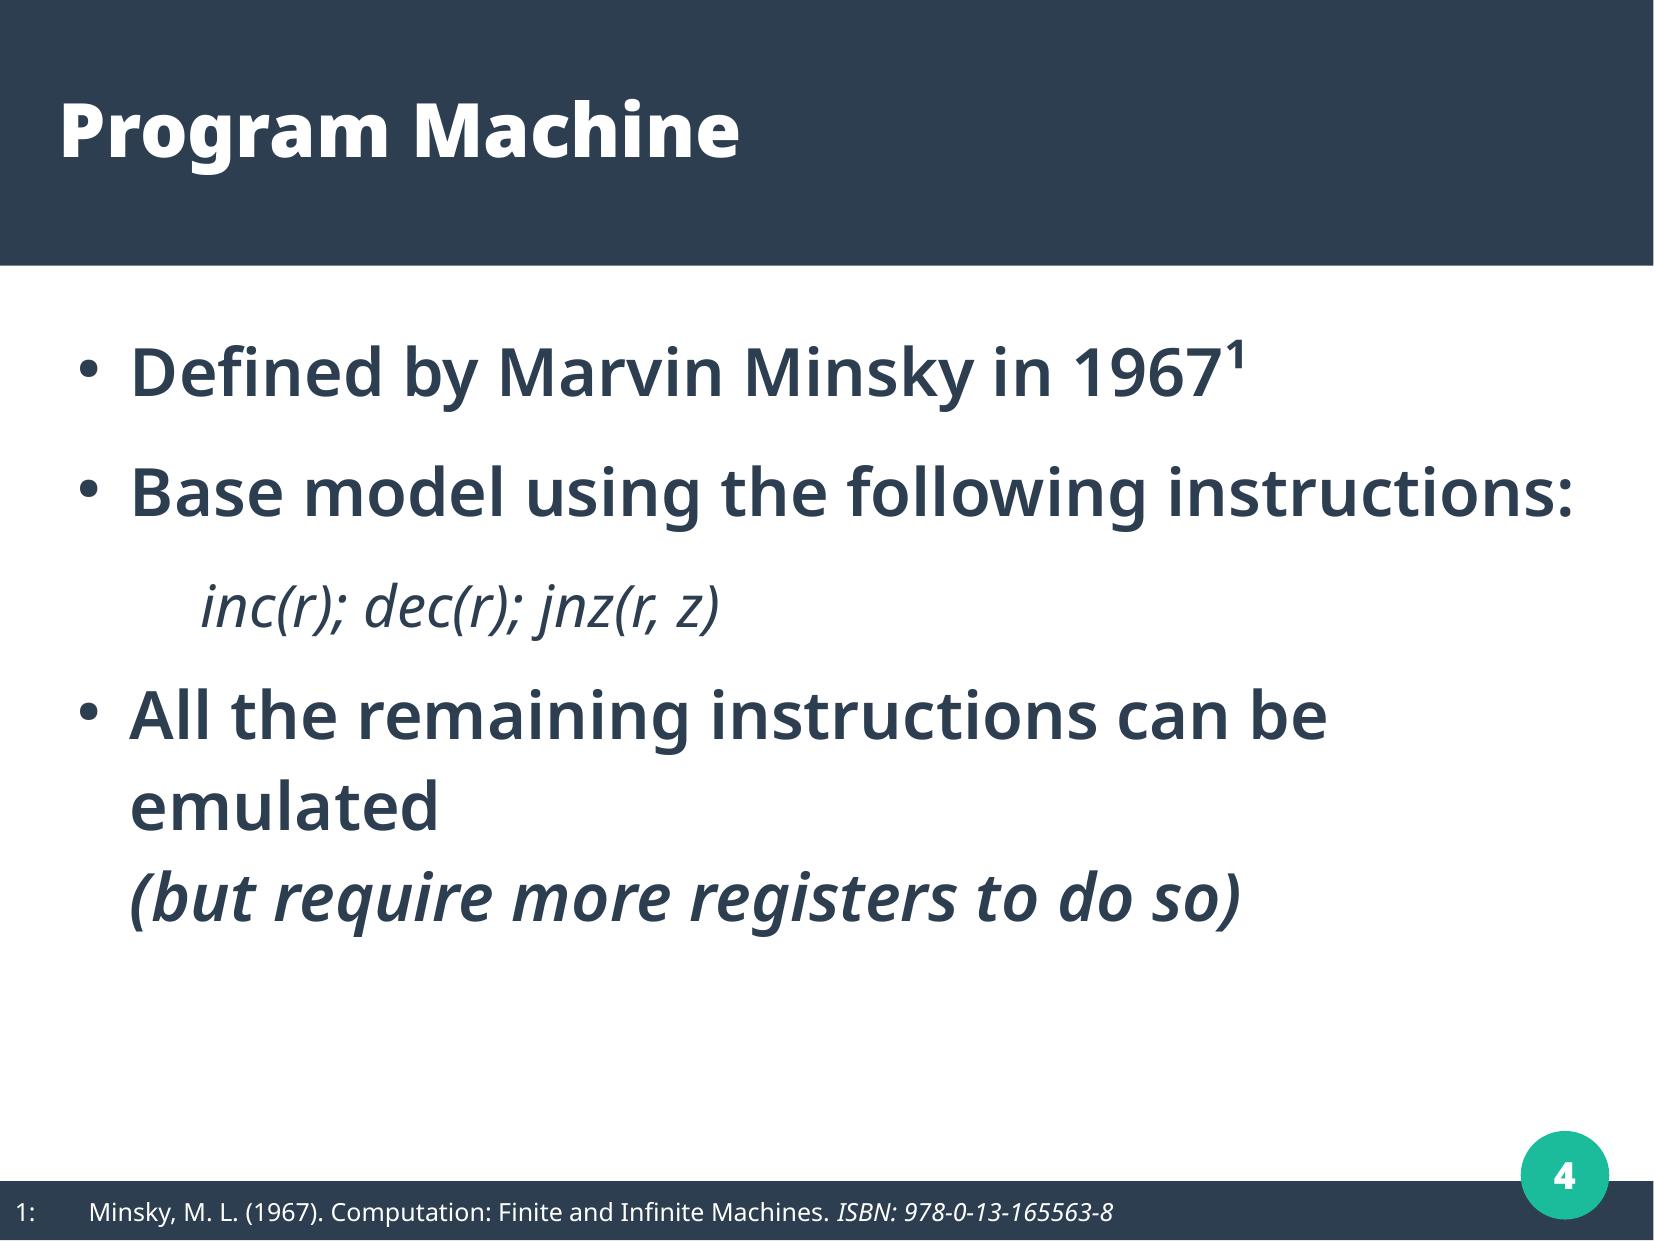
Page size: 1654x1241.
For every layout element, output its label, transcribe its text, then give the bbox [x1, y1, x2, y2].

list Defined by Marvin Minsky in 1967¹ Base model using the following instructions: inc(r); dec(r); jnz(r, z) All the remaining instructions can be emulated (but require more registers to do so) [59, 324, 1595, 1152]
title Program Machine [59, 49, 1595, 207]
text_box 1: Minsky, M. L. (1967). Computation: Finite and Infinite Machines. ISBN: 978-0-13-165563-8 [0, 1187, 1477, 1241]
